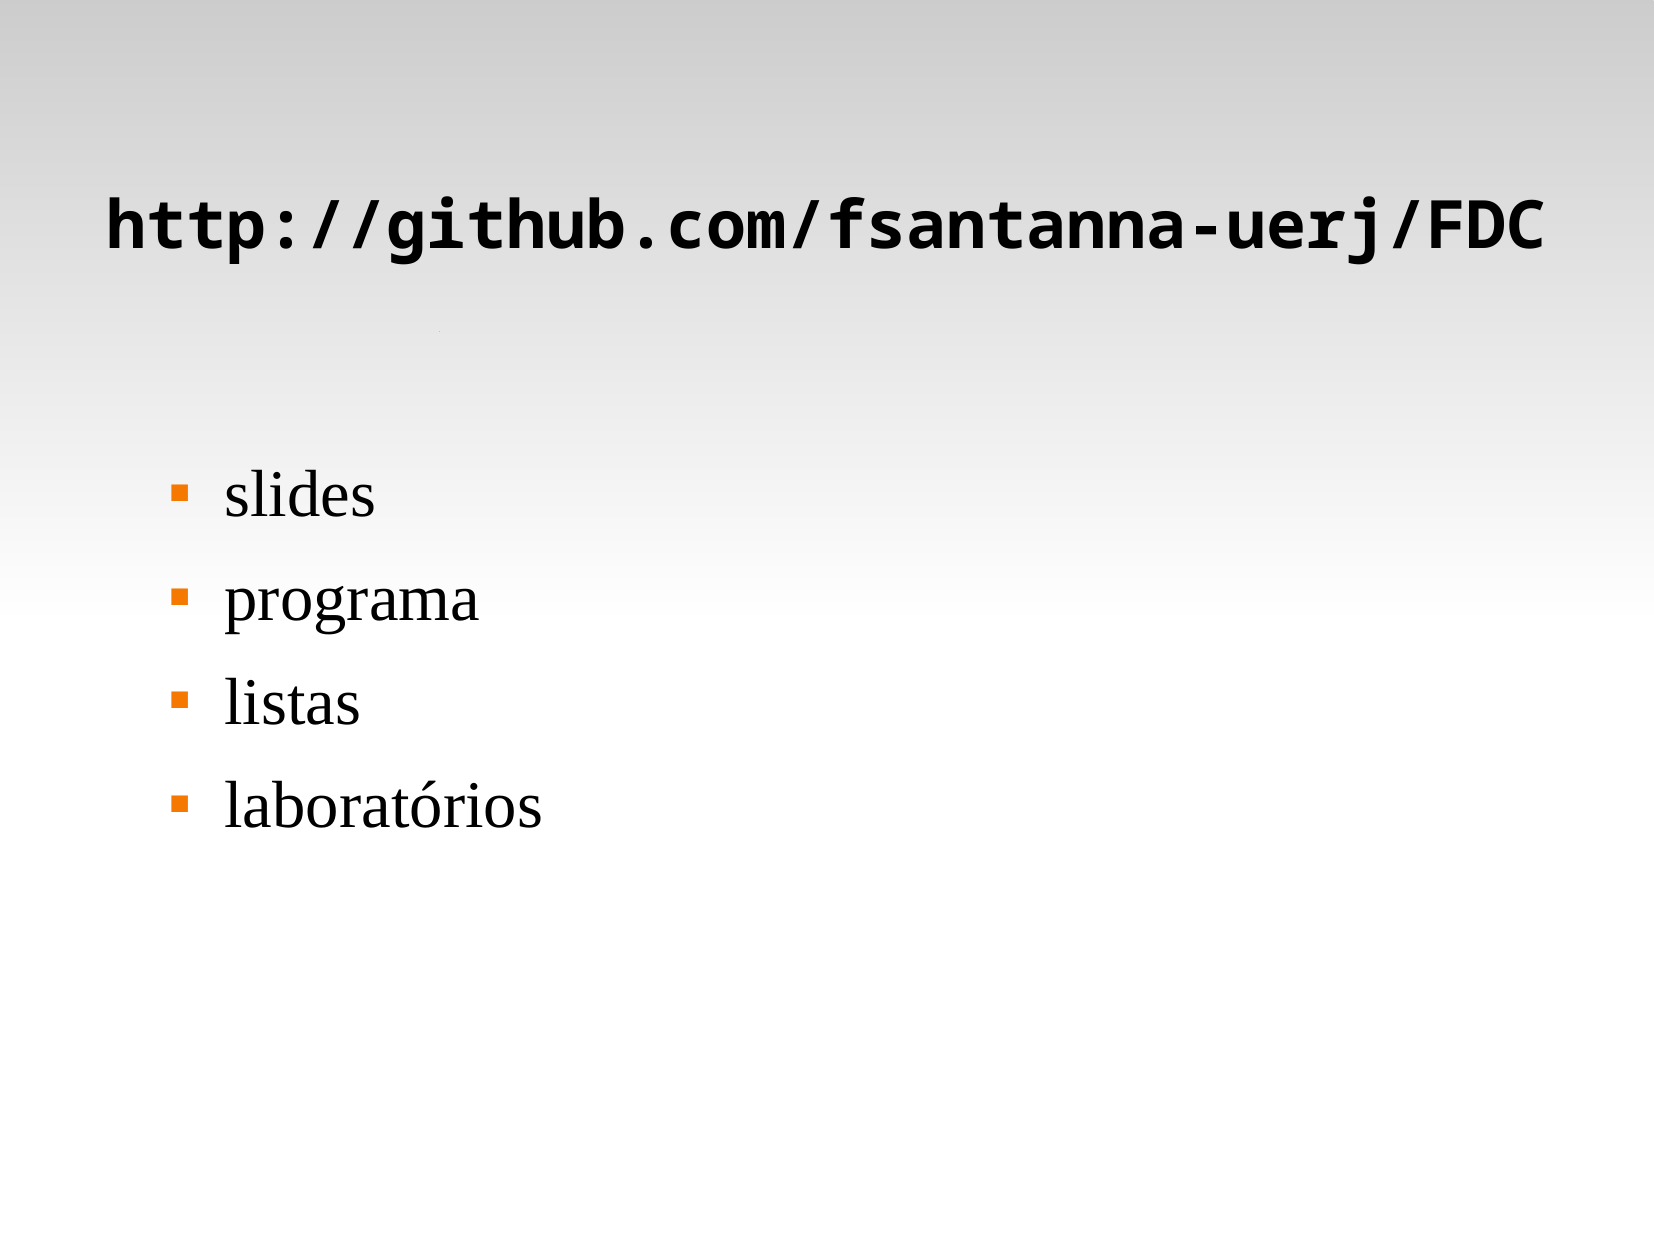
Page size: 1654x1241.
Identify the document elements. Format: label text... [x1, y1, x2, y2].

text_box http://github.com/fsantanna-uerj/FDC [91, 112, 1562, 334]
list slides programa listas laboratórios [82, 457, 1571, 1109]
